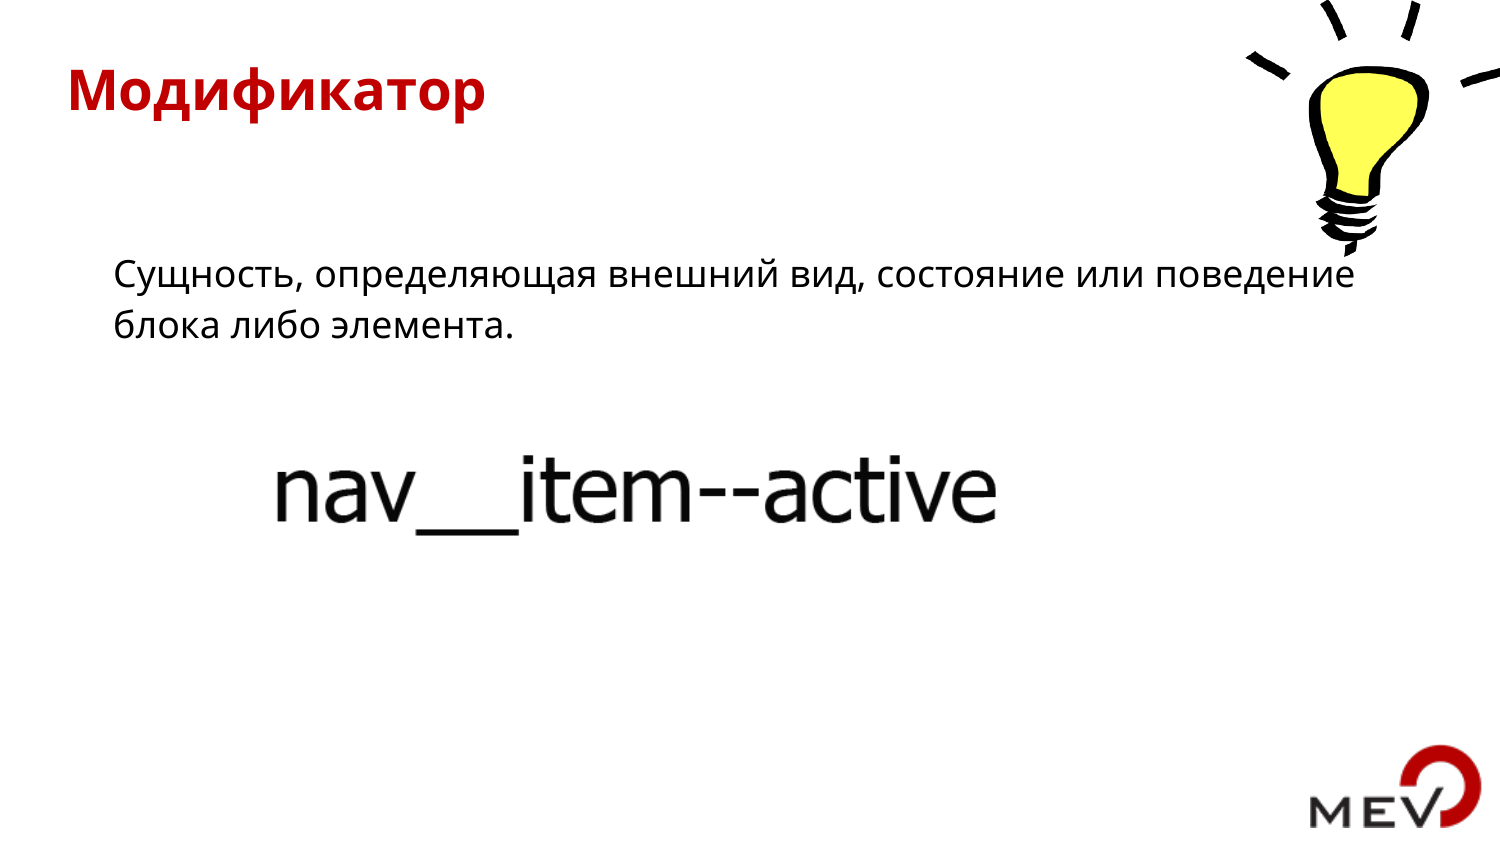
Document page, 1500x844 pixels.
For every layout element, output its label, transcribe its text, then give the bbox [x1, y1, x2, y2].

picture [205, 395, 1046, 601]
picture [1245, 0, 1500, 257]
picture [1310, 744, 1483, 828]
title Сущность, определяющая внешний вид, состояние или поведение блока либо элемента. [98, 228, 1387, 747]
title Модификатор [51, 39, 1245, 168]
